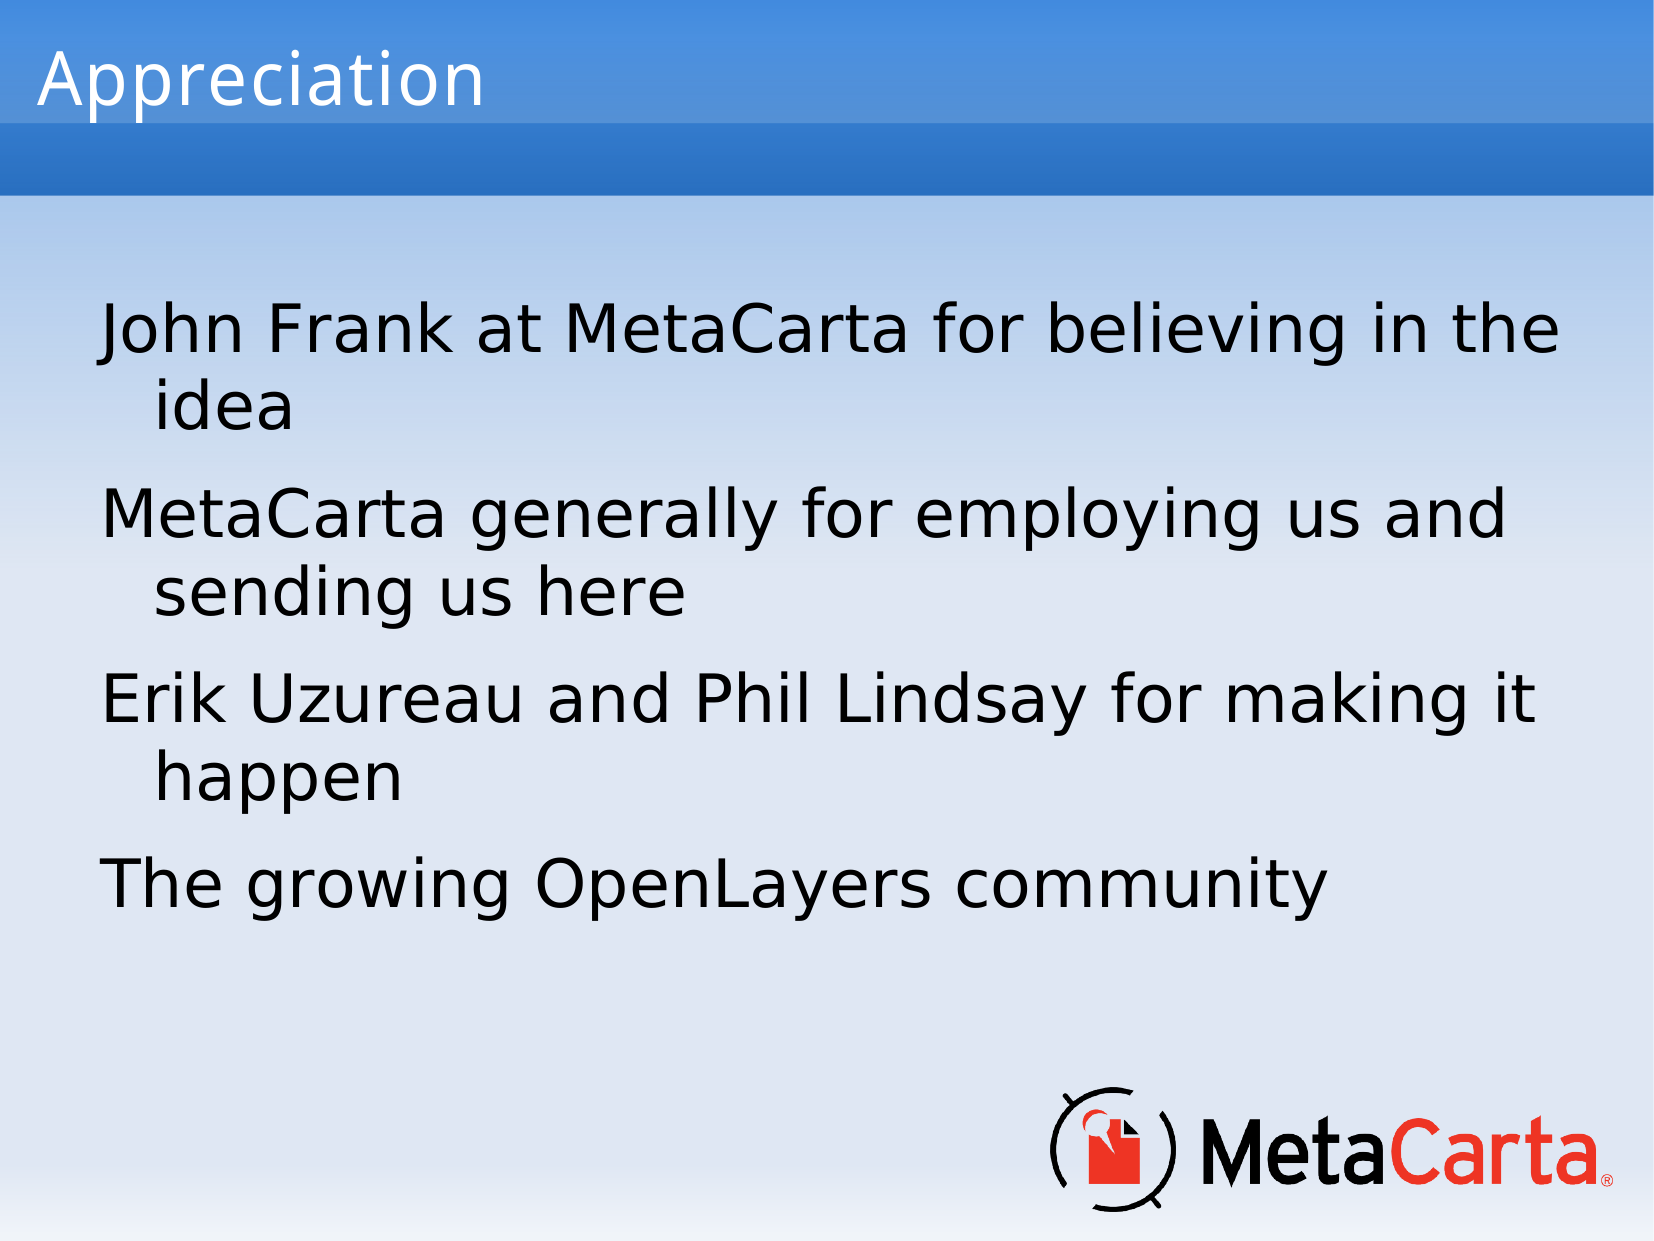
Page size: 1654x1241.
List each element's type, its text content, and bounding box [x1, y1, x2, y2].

list John Frank at MetaCarta for believing in the idea MetaCarta generally for employing us and sending us here Erik Uzureau and Phil Lindsay for making it happen The growing OpenLayers community [82, 290, 1571, 1109]
picture [0, 0, 1654, 1241]
title Appreciation [37, 2, 1463, 151]
